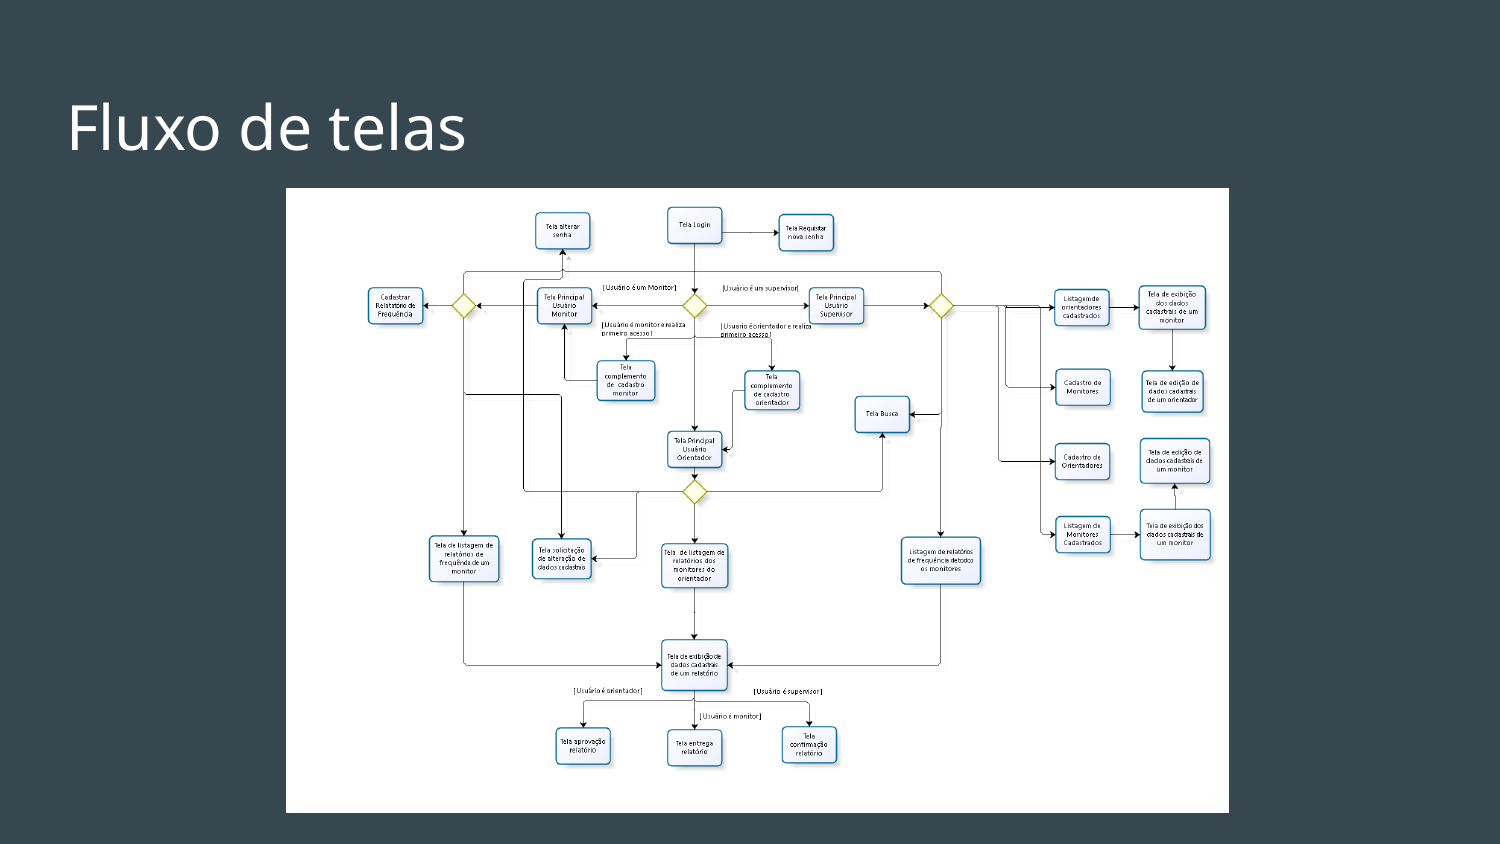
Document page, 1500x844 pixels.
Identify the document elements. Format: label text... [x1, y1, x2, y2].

title Fluxo de telas [51, 72, 1449, 167]
picture [286, 188, 1229, 813]
